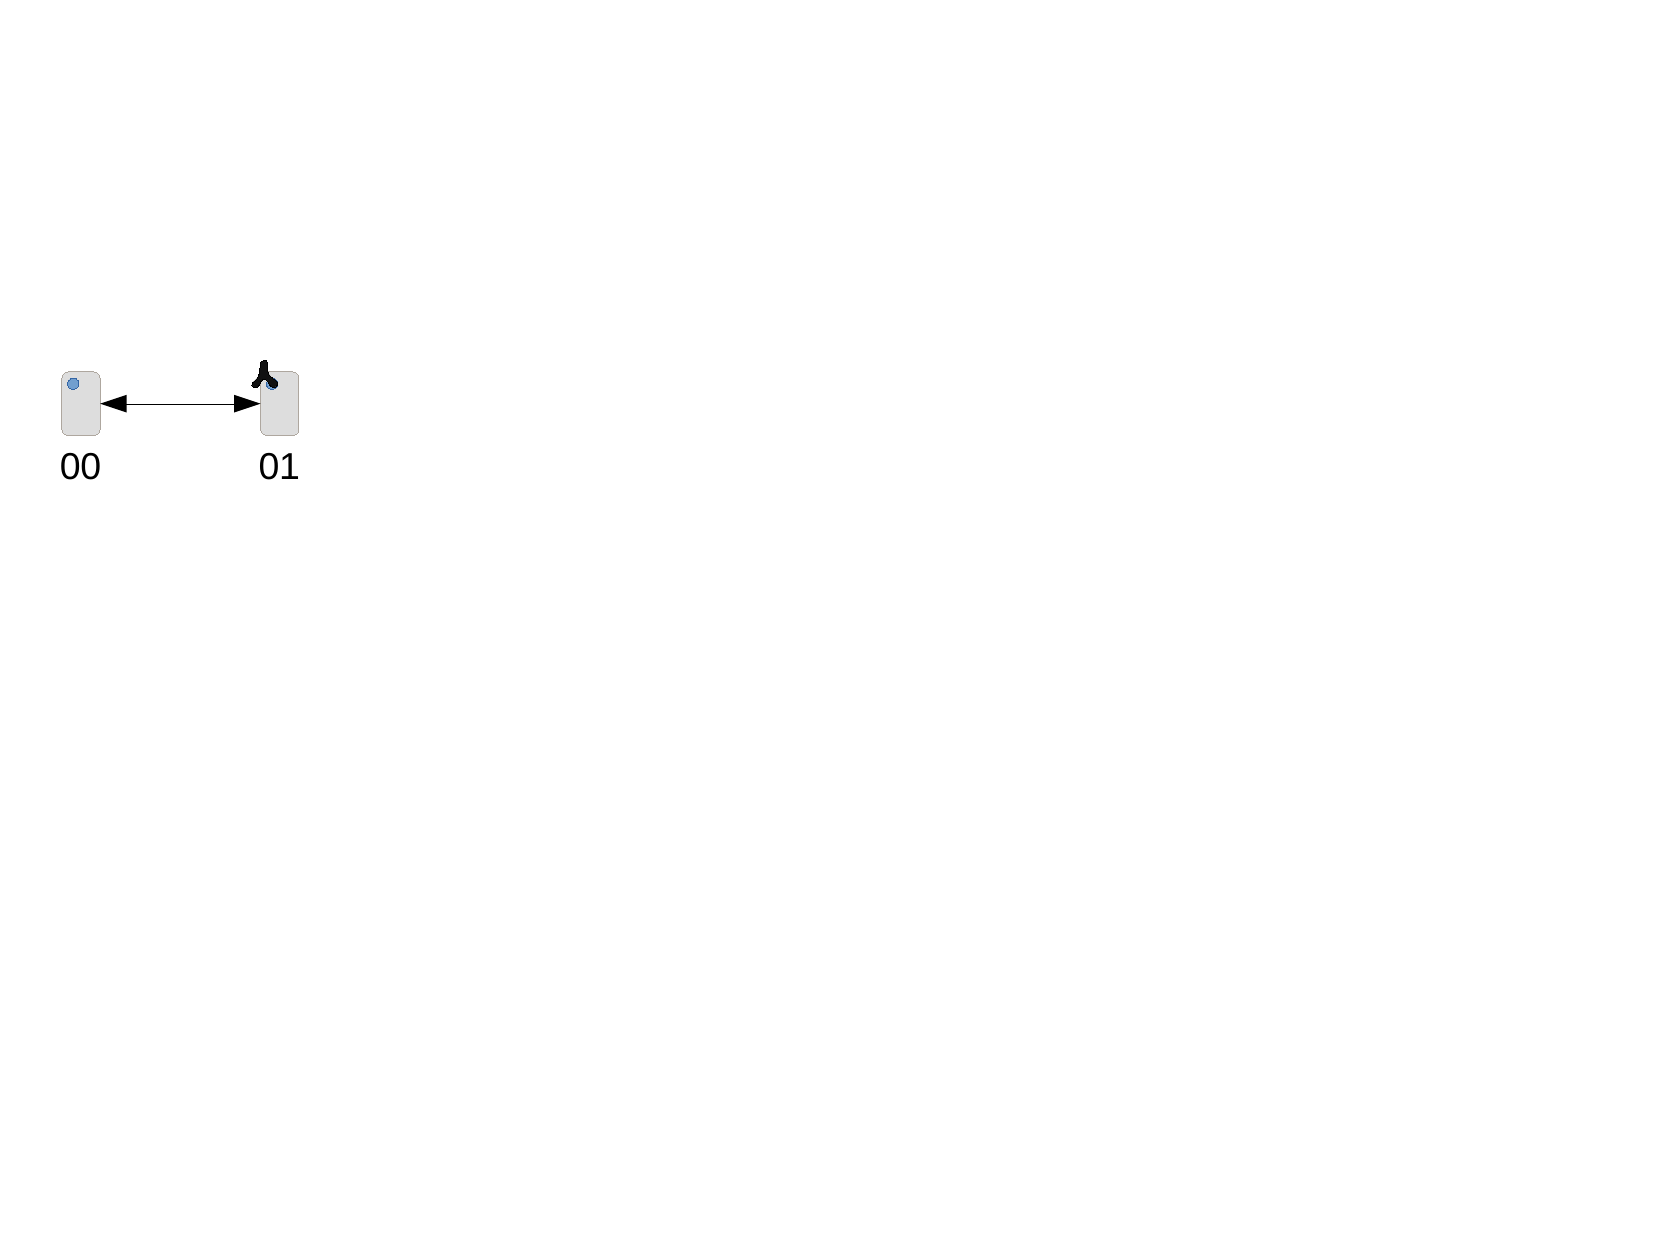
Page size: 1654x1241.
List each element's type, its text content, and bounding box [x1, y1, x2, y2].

text_box 00 [45, 438, 117, 526]
text_box [251, 360, 299, 436]
text_box 01 [243, 438, 316, 526]
text_box [61, 371, 101, 436]
